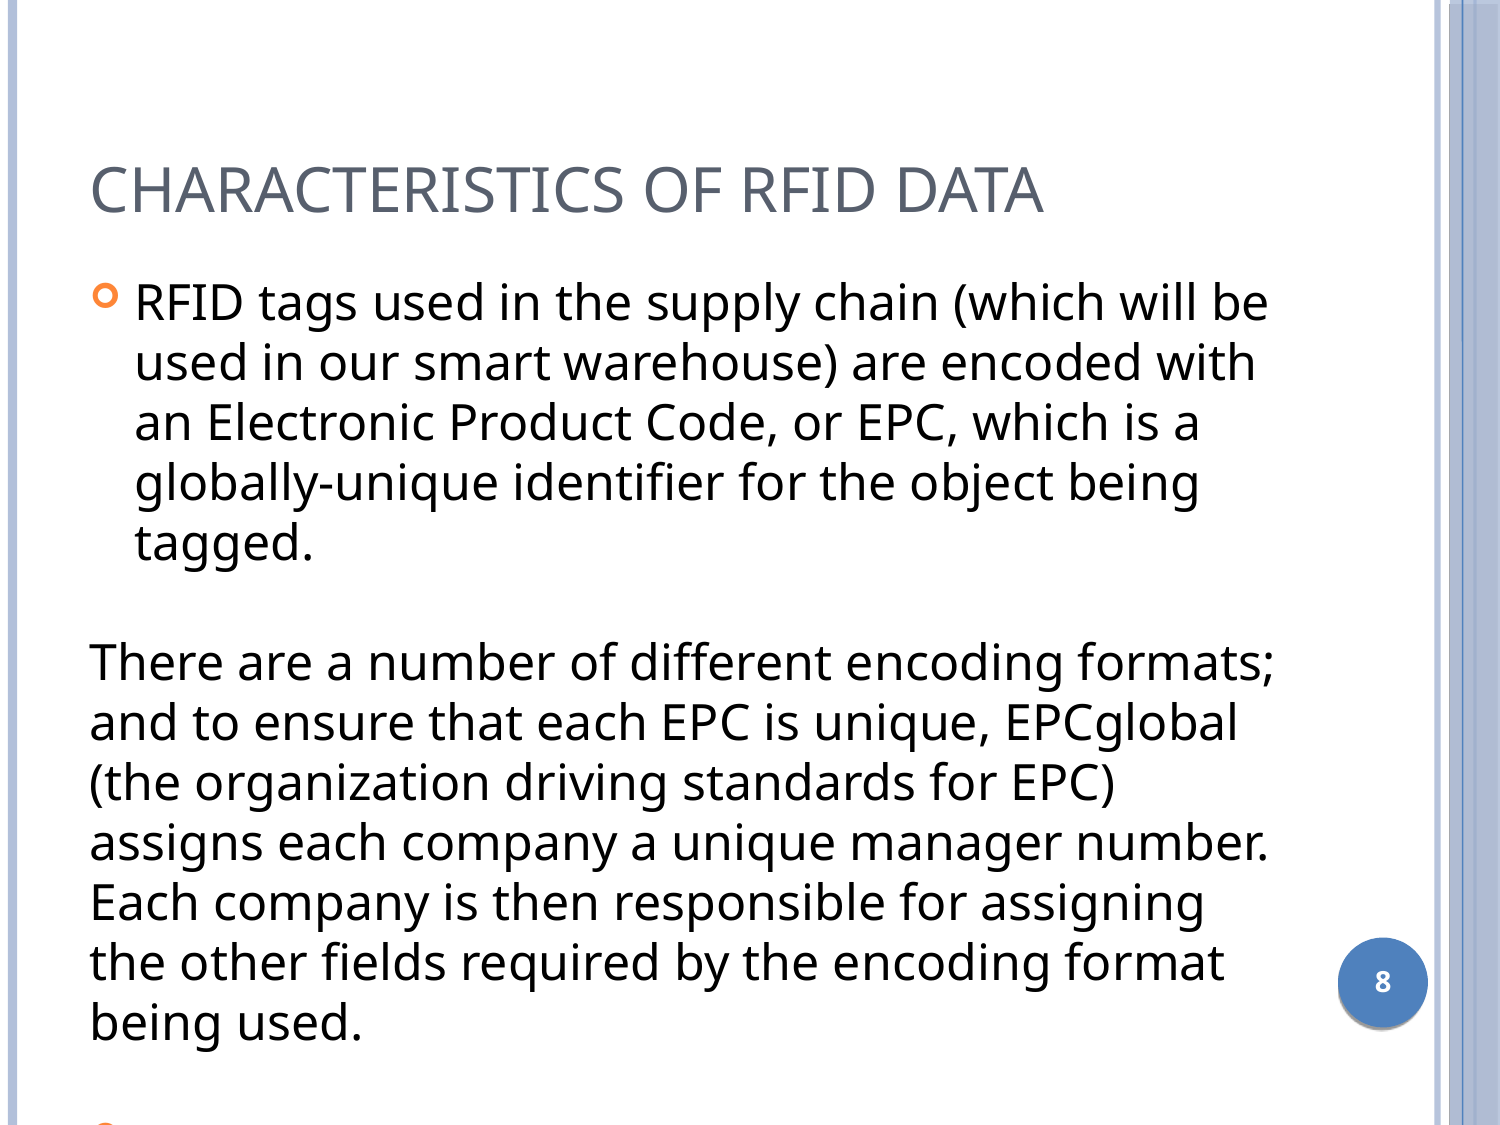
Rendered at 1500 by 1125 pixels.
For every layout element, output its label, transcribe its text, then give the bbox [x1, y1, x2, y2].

text_box RFID tags used in the supply chain (which will be used in our smart warehouse) are encoded with an Electronic Product Code, or EPC, which is a globally-unique identifier for the object being tagged. There are a number of different encoding formats; and to ensure that each EPC is unique, EPCglobal (the organization driving standards for EPC) assigns each company a unique manager number. Each company is then responsible for assigning the other fields required by the encoding format being used. [74, 262, 1300, 1062]
text_box <number> [1333, 940, 1434, 1027]
text_box Characteristics of rfid Data [74, 45, 1300, 233]
